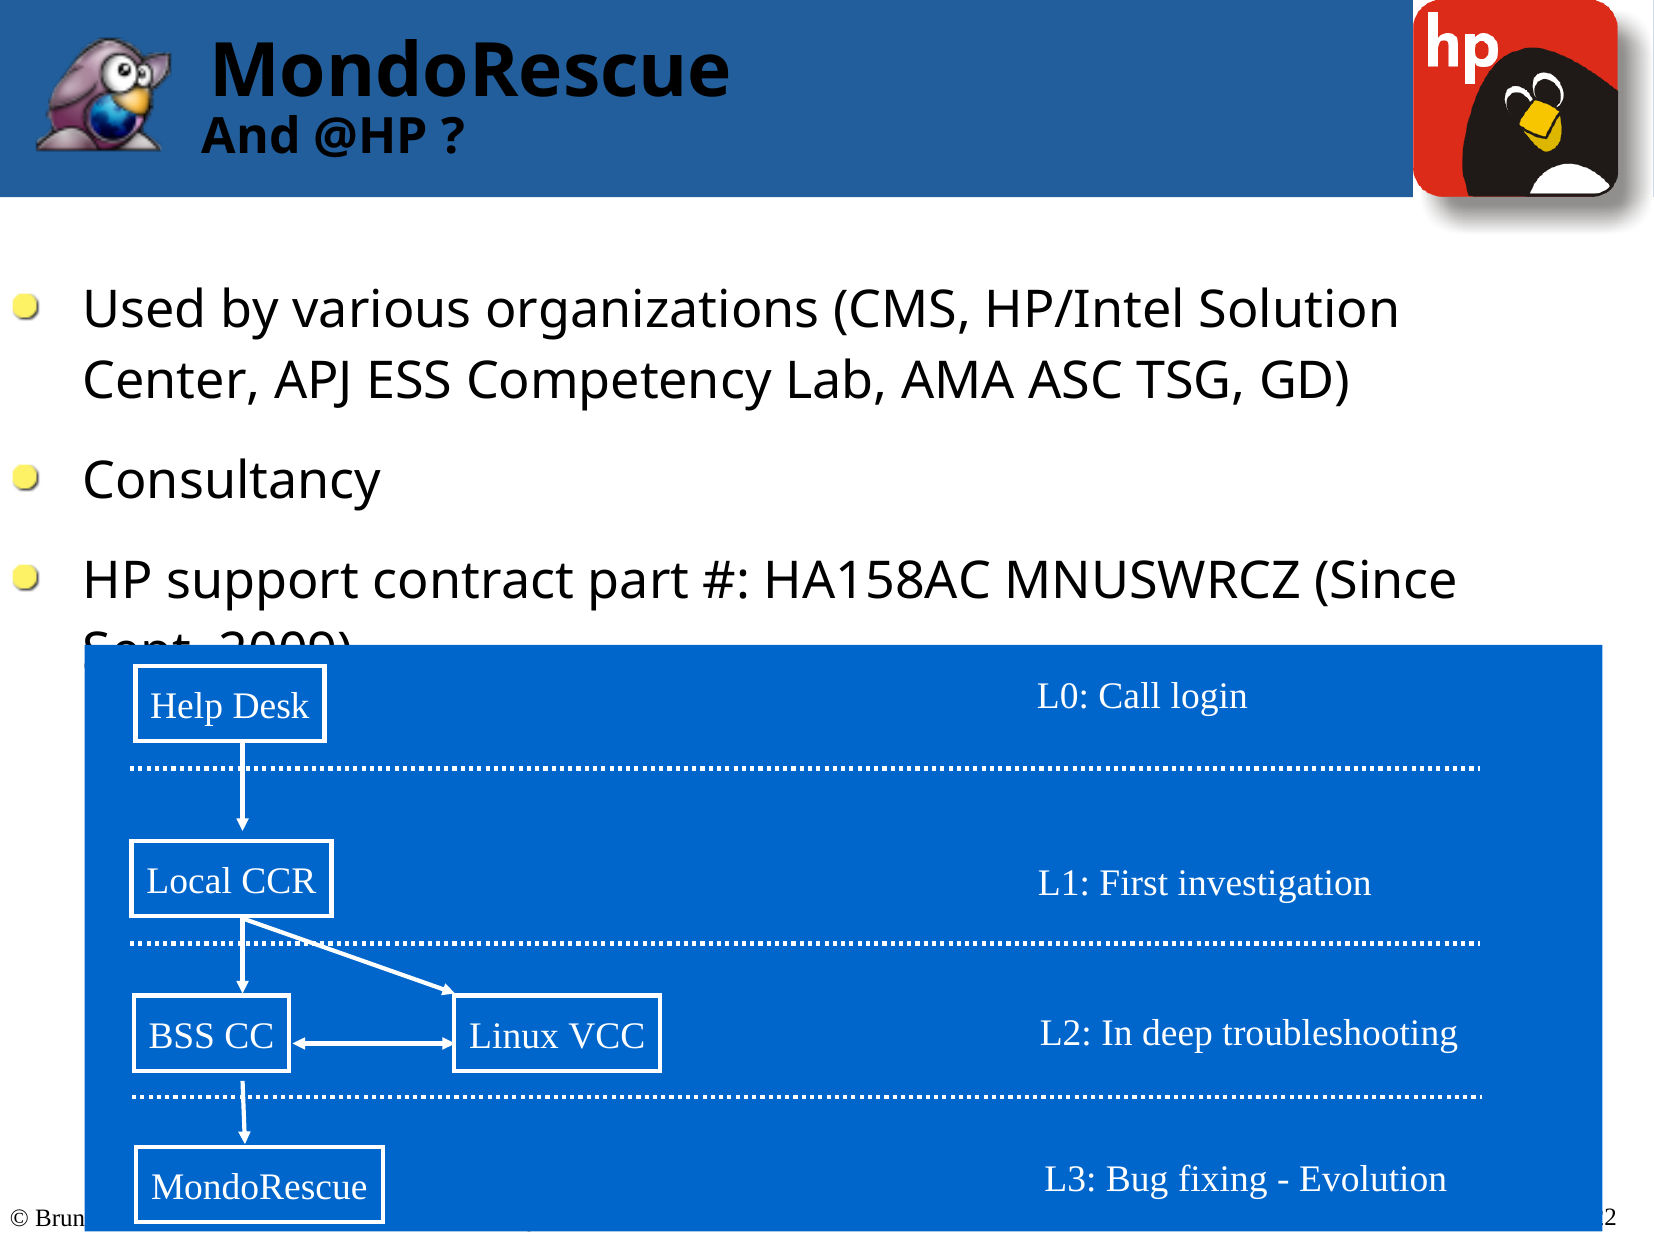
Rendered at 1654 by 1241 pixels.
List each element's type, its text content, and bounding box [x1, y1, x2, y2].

title And @HP ? [201, 32, 1191, 241]
text_box [84, 644, 1603, 1232]
text_box Help Desk [135, 666, 325, 742]
text_box Linux VCC [454, 995, 661, 1071]
text_box MondoRescue [136, 1146, 383, 1222]
text_box L1: First investigation [867, 843, 1543, 919]
picture [0, 0, 211, 199]
picture [1413, 0, 1654, 235]
list Used by various organizations (CMS, HP/Intel Solution Center, APJ ESS Competency Lab, AMA ASC TSG, GD) Consultancy HP support contract part #: HA158AC MNUSWRCZ (Since Sept. 2009) [0, 271, 1591, 1158]
text_box L3: Bug fixing - Evolution [908, 1138, 1584, 1214]
text_box L2: In deep troubleshooting [911, 993, 1587, 1069]
text_box Local CCR [131, 841, 332, 917]
text_box BSS CC [133, 995, 290, 1071]
text_box L0: Call login [805, 655, 1481, 731]
